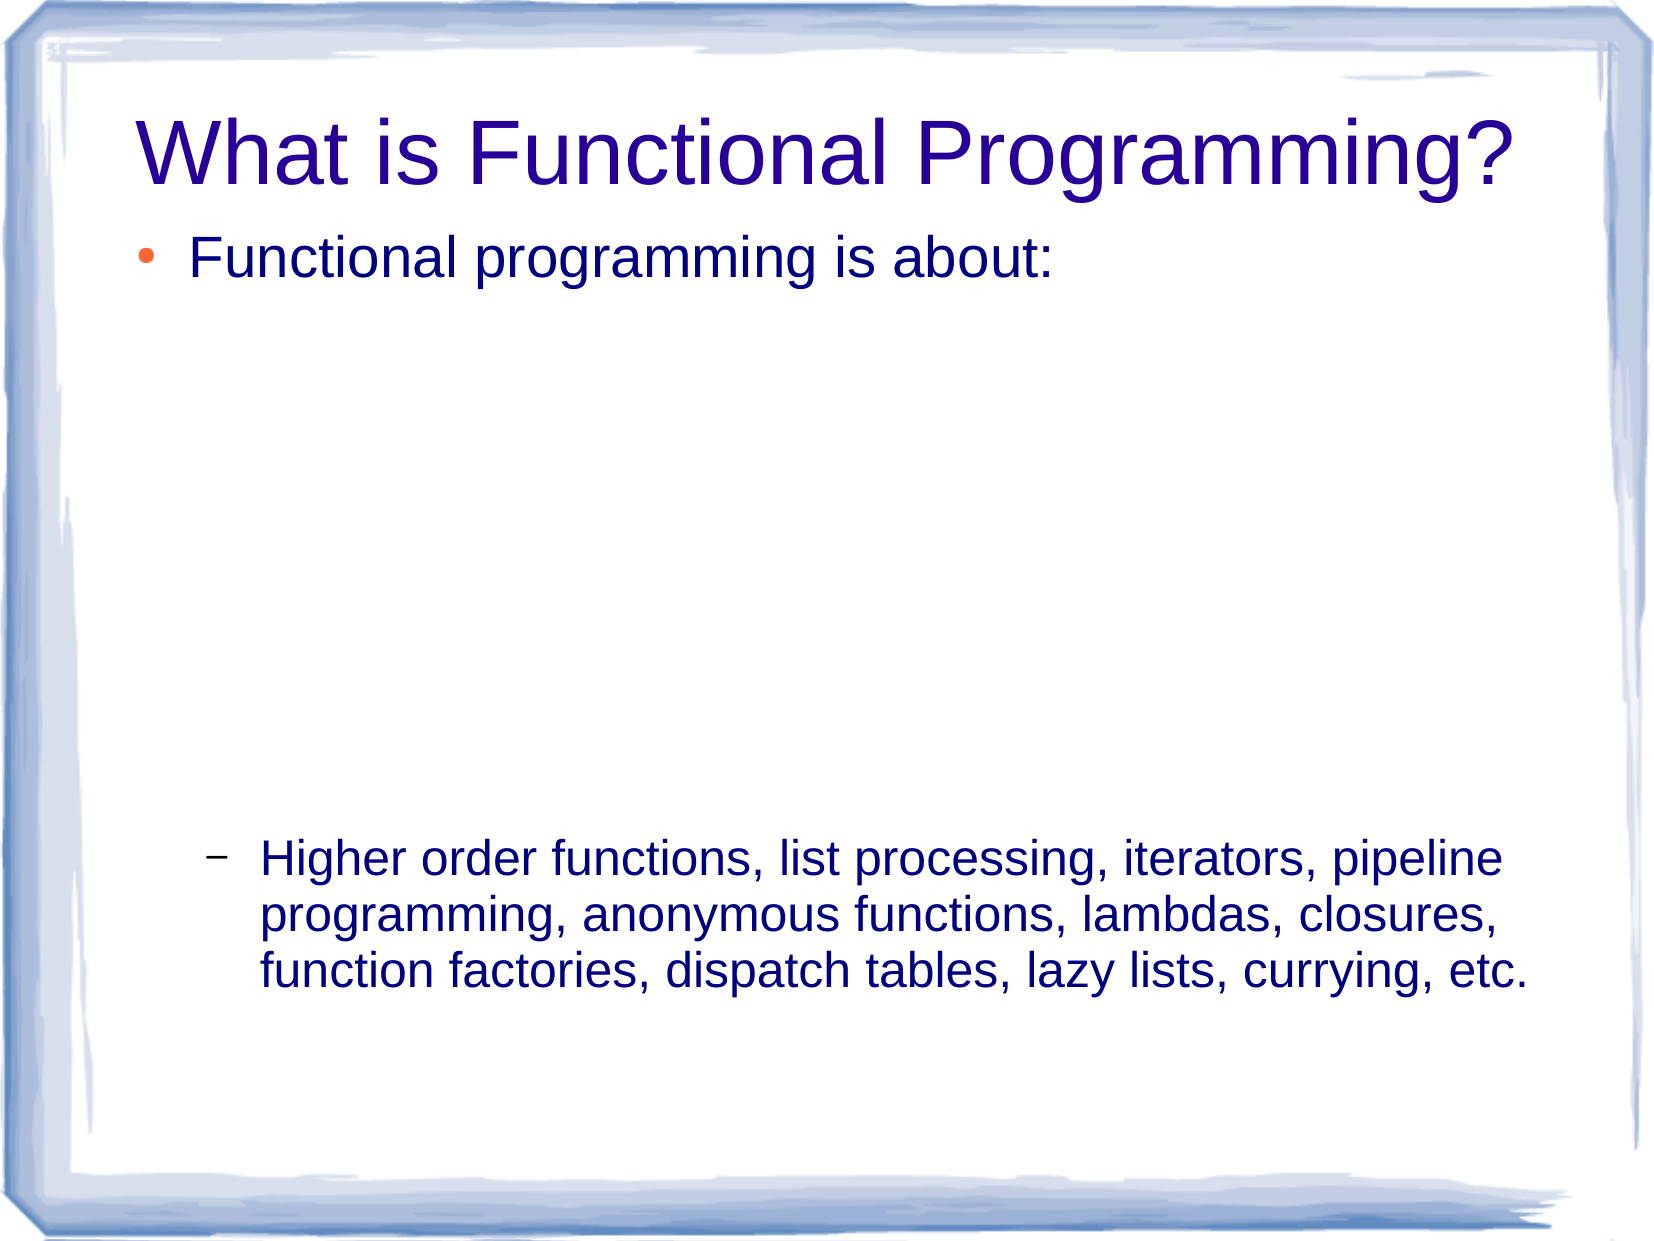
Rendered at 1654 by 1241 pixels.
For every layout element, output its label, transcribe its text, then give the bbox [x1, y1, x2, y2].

list Functional programming is about: Higher order functions, list processing, iterators, pipeline programming, anonymous functions, lambdas, closures, function factories, dispatch tables, lazy lists, currying, etc. [118, 224, 1571, 1106]
title What is Functional Programming? [82, 49, 1571, 257]
picture [0, 0, 1654, 1241]
